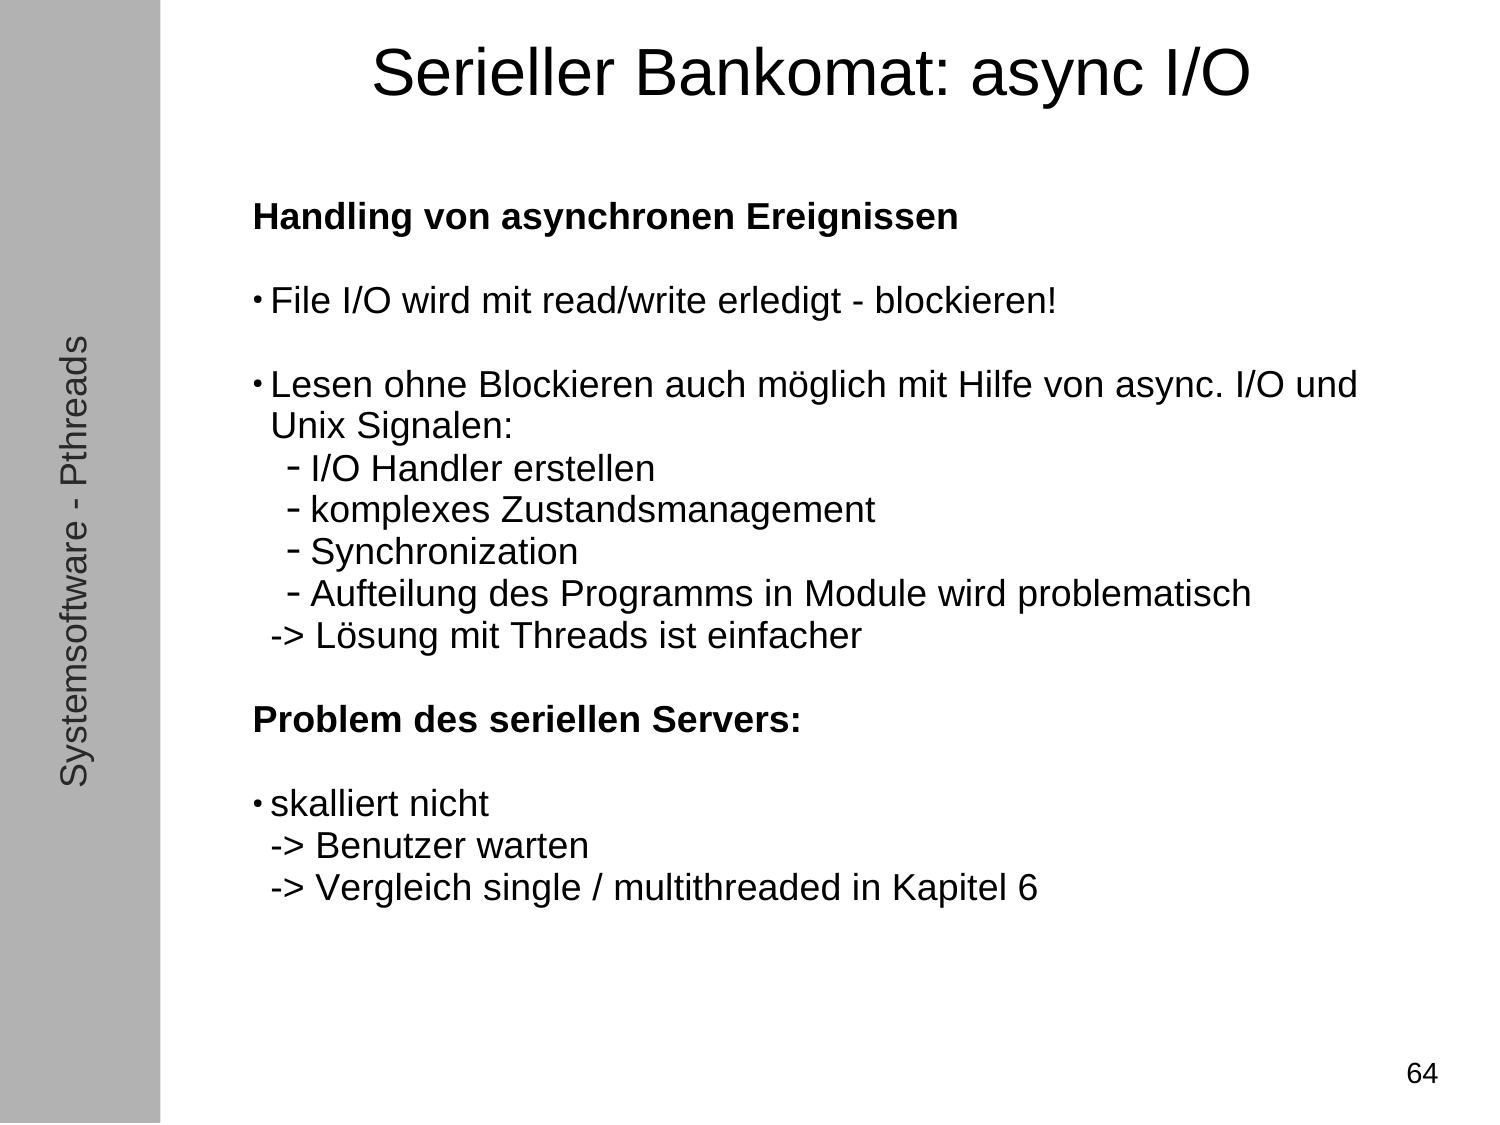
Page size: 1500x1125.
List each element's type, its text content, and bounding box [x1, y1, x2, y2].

text_box Serieller Bankomat: async I/O [301, 27, 1324, 123]
text_box Handling von asynchronen Ereignissen File I/O wird mit read/write erledigt - blockieren! Lesen ohne Blockieren auch möglich mit Hilfe von async. I/O und Unix Signalen: I/O Handler erstellen komplexes Zustandsmanagement Synchronization Aufteilung des Programms in Module wird problematisch -> Lösung mit Threads ist einfacher Problem des seriellen Servers: skalliert nicht -> Benutzer warten -> Vergleich single / multithreaded in Kapitel 6 [237, 187, 1448, 987]
text_box Systemsoftware - Pthreads [47, 1, 121, 1124]
text_box <number> [1406, 1057, 1500, 1106]
text_box [0, 0, 160, 1123]
